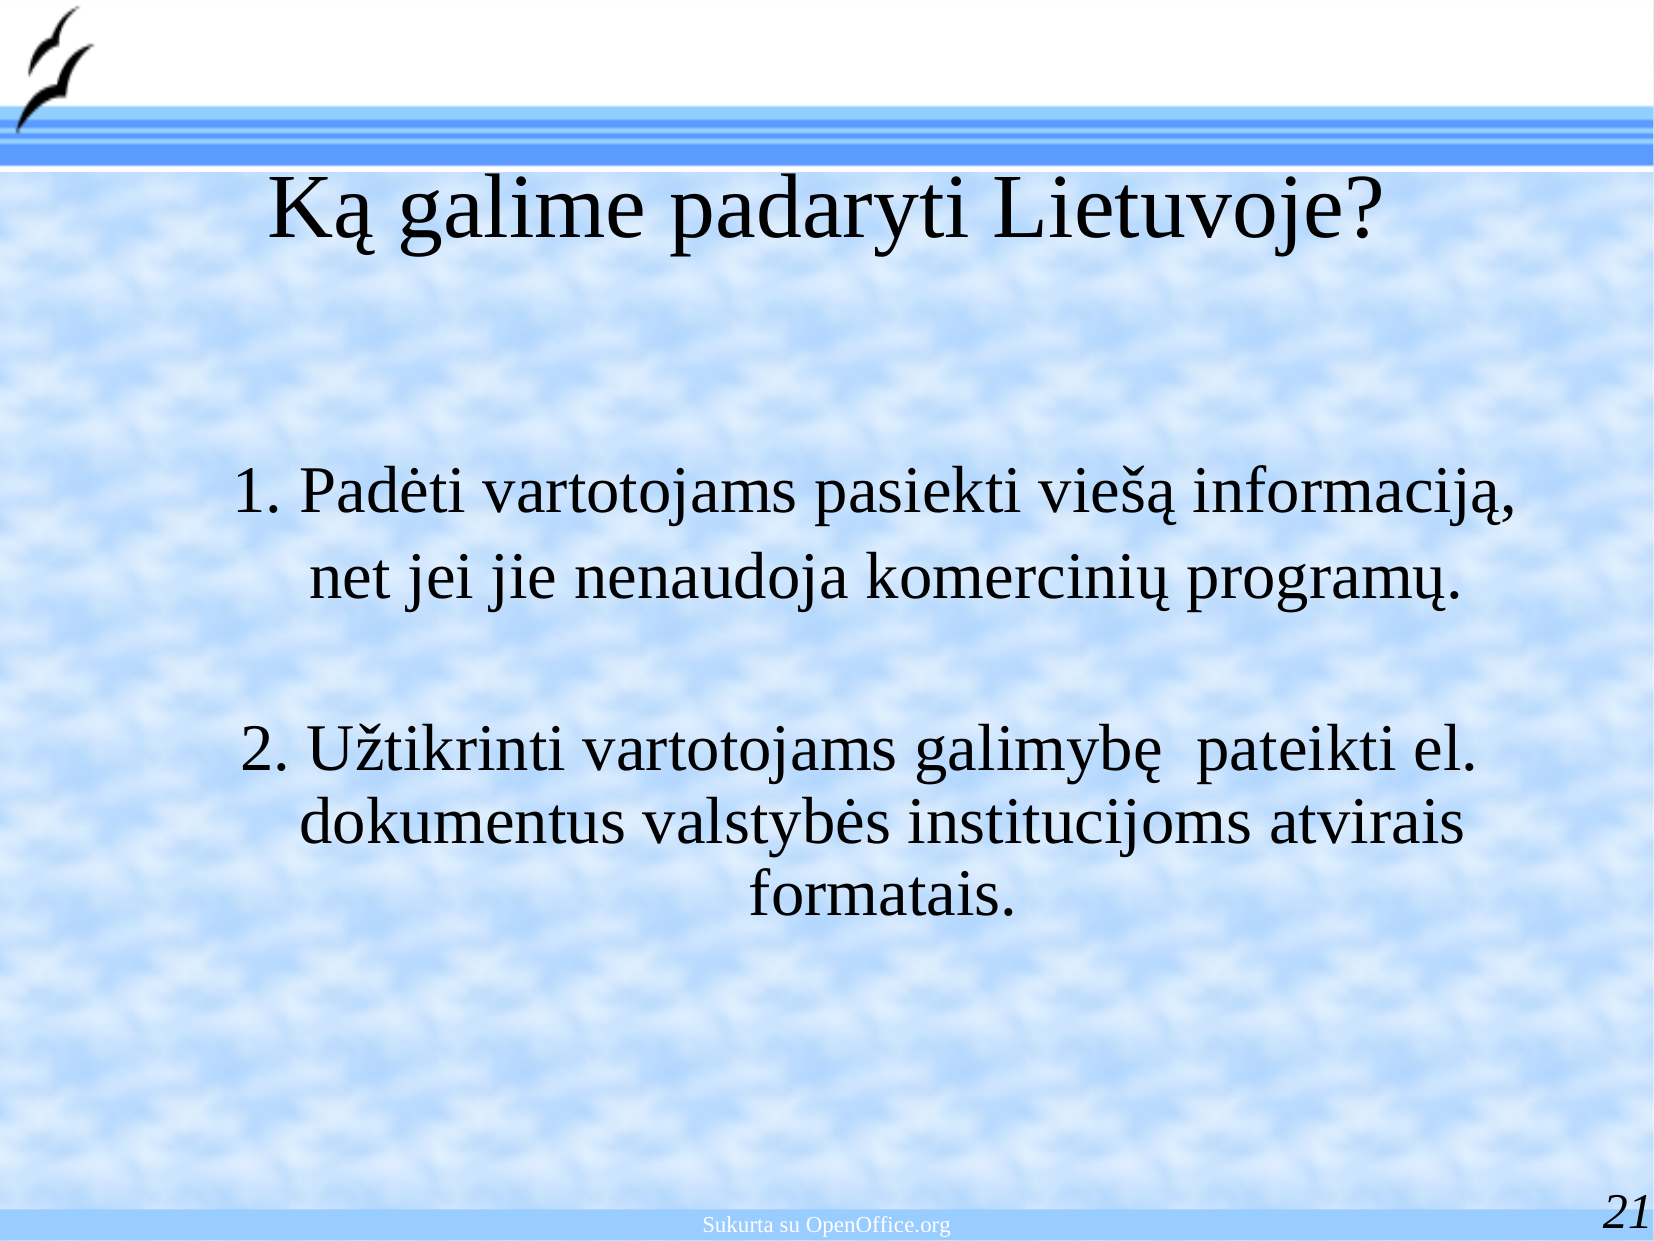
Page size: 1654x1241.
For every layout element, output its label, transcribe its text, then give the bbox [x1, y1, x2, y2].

title Ką galime padaryti Lietuvoje? [121, 102, 1534, 310]
subtitle 1. Padėti vartotojams pasiekti viešą informaciją, net jei jie nenaudoja komercinių programų. 2. Užtikrinti vartotojams galimybę pateikti el. dokumentus valstybės institucijoms atvirais formatais. [121, 344, 1534, 1126]
picture [0, 0, 1654, 1209]
